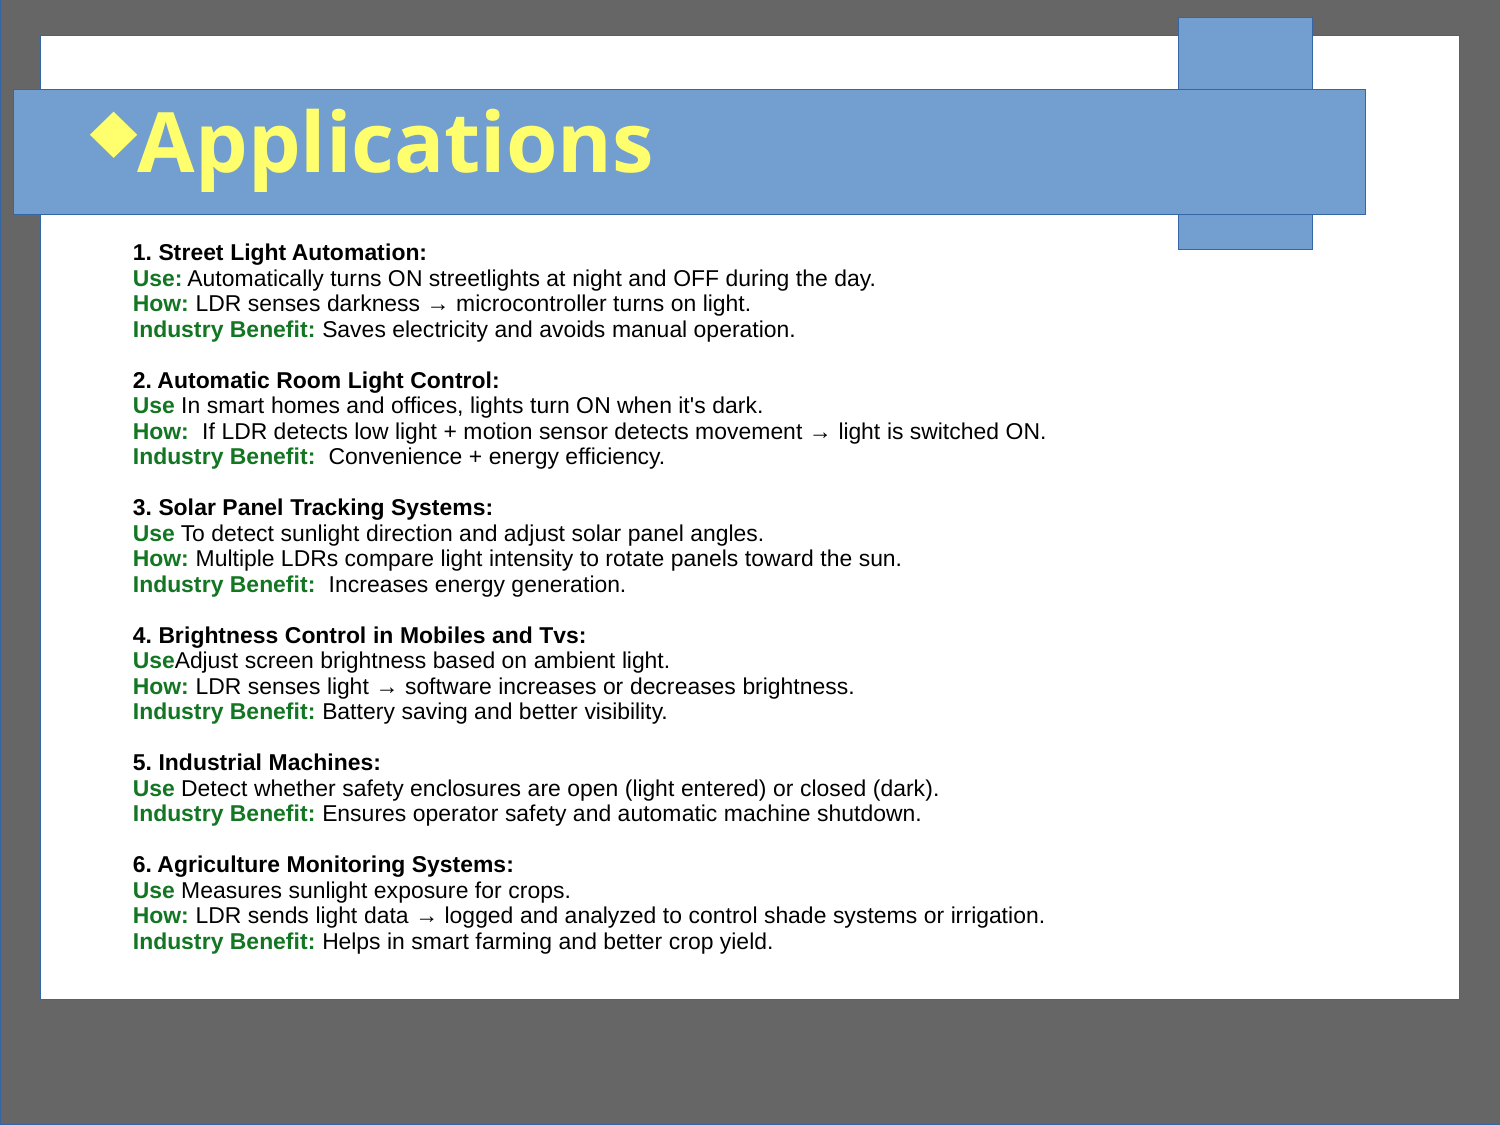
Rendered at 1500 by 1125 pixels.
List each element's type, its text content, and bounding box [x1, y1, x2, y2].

text_box 1. Street Light Automation: Use: Automatically turns ON streetlights at night and OFF during the day. How: LDR senses darkness → microcontroller turns on light. Industry Benefit: Saves electricity and avoids manual operation. 2. Automatic Room Light Control: Use In smart homes and offices, lights turn ON when it's dark. How: If LDR detects low light + motion sensor detects movement → light is switched ON. Industry Benefit: Convenience + energy efficiency. 3. Solar Panel Tracking Systems: Use To detect sunlight direction and adjust solar panel angles. How: Multiple LDRs compare light intensity to rotate panels toward the sun. Industry Benefit: Increases energy generation. 4. Brightness Control in Mobiles and Tvs: UseAdjust screen brightness based on ambient light. How: LDR senses light → software increases or decreases brightness. Industry Benefit: Battery saving and better visibility. 5. Industrial Machines: Use Detect whether safety enclosures are open (light entered) or closed (dark). Industry Benefit: Ensures operator safety and automatic machine shutdown. 6. Agriculture Monitoring Systems: Use Measures sunlight exposure for crops. How: LDR sends light data → logged and analyzed to control shade systems or irrigation. Industry Benefit: Helps in smart farming and better crop yield. [118, 232, 1182, 1125]
title Applications [75, 45, 1425, 233]
